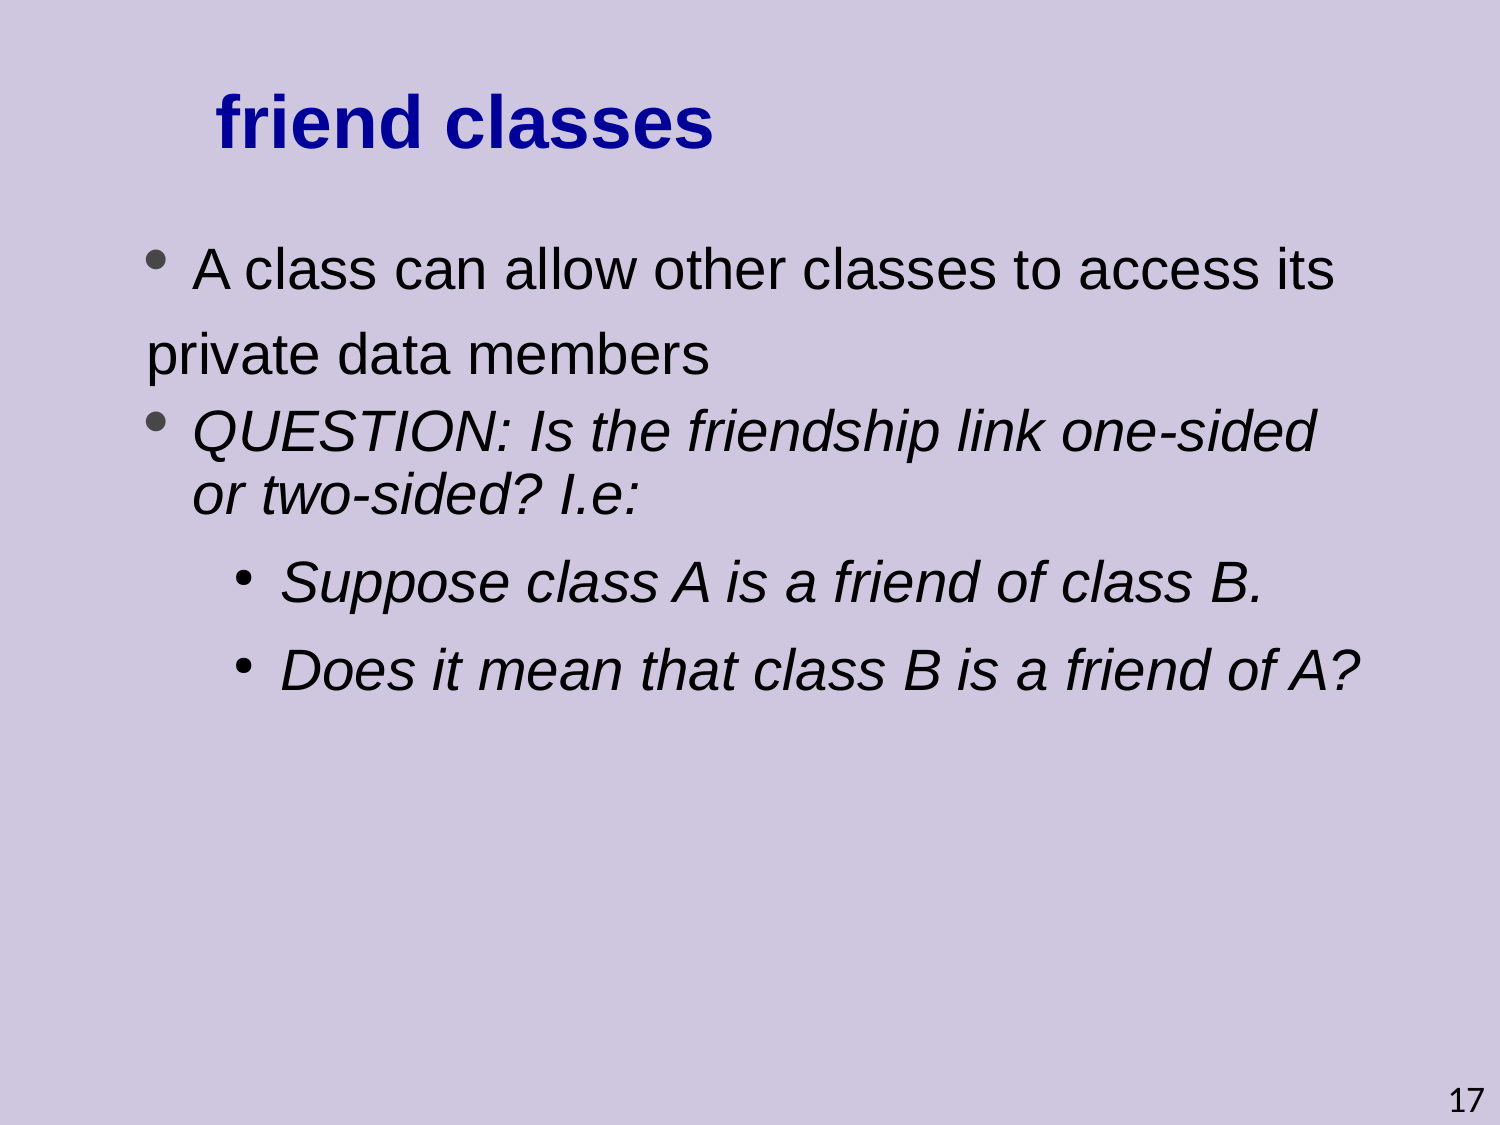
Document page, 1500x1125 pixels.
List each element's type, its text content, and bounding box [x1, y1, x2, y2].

text_box <number> [1428, 1069, 1500, 1125]
text_box friend classes [200, 66, 732, 171]
list A class can allow other classes to access its private data members QUESTION: Is the friendship link one-sided or two-sided? I.e: Suppose class A is a friend of class B. Does it mean that class B is a friend of A? [53, 231, 1383, 884]
